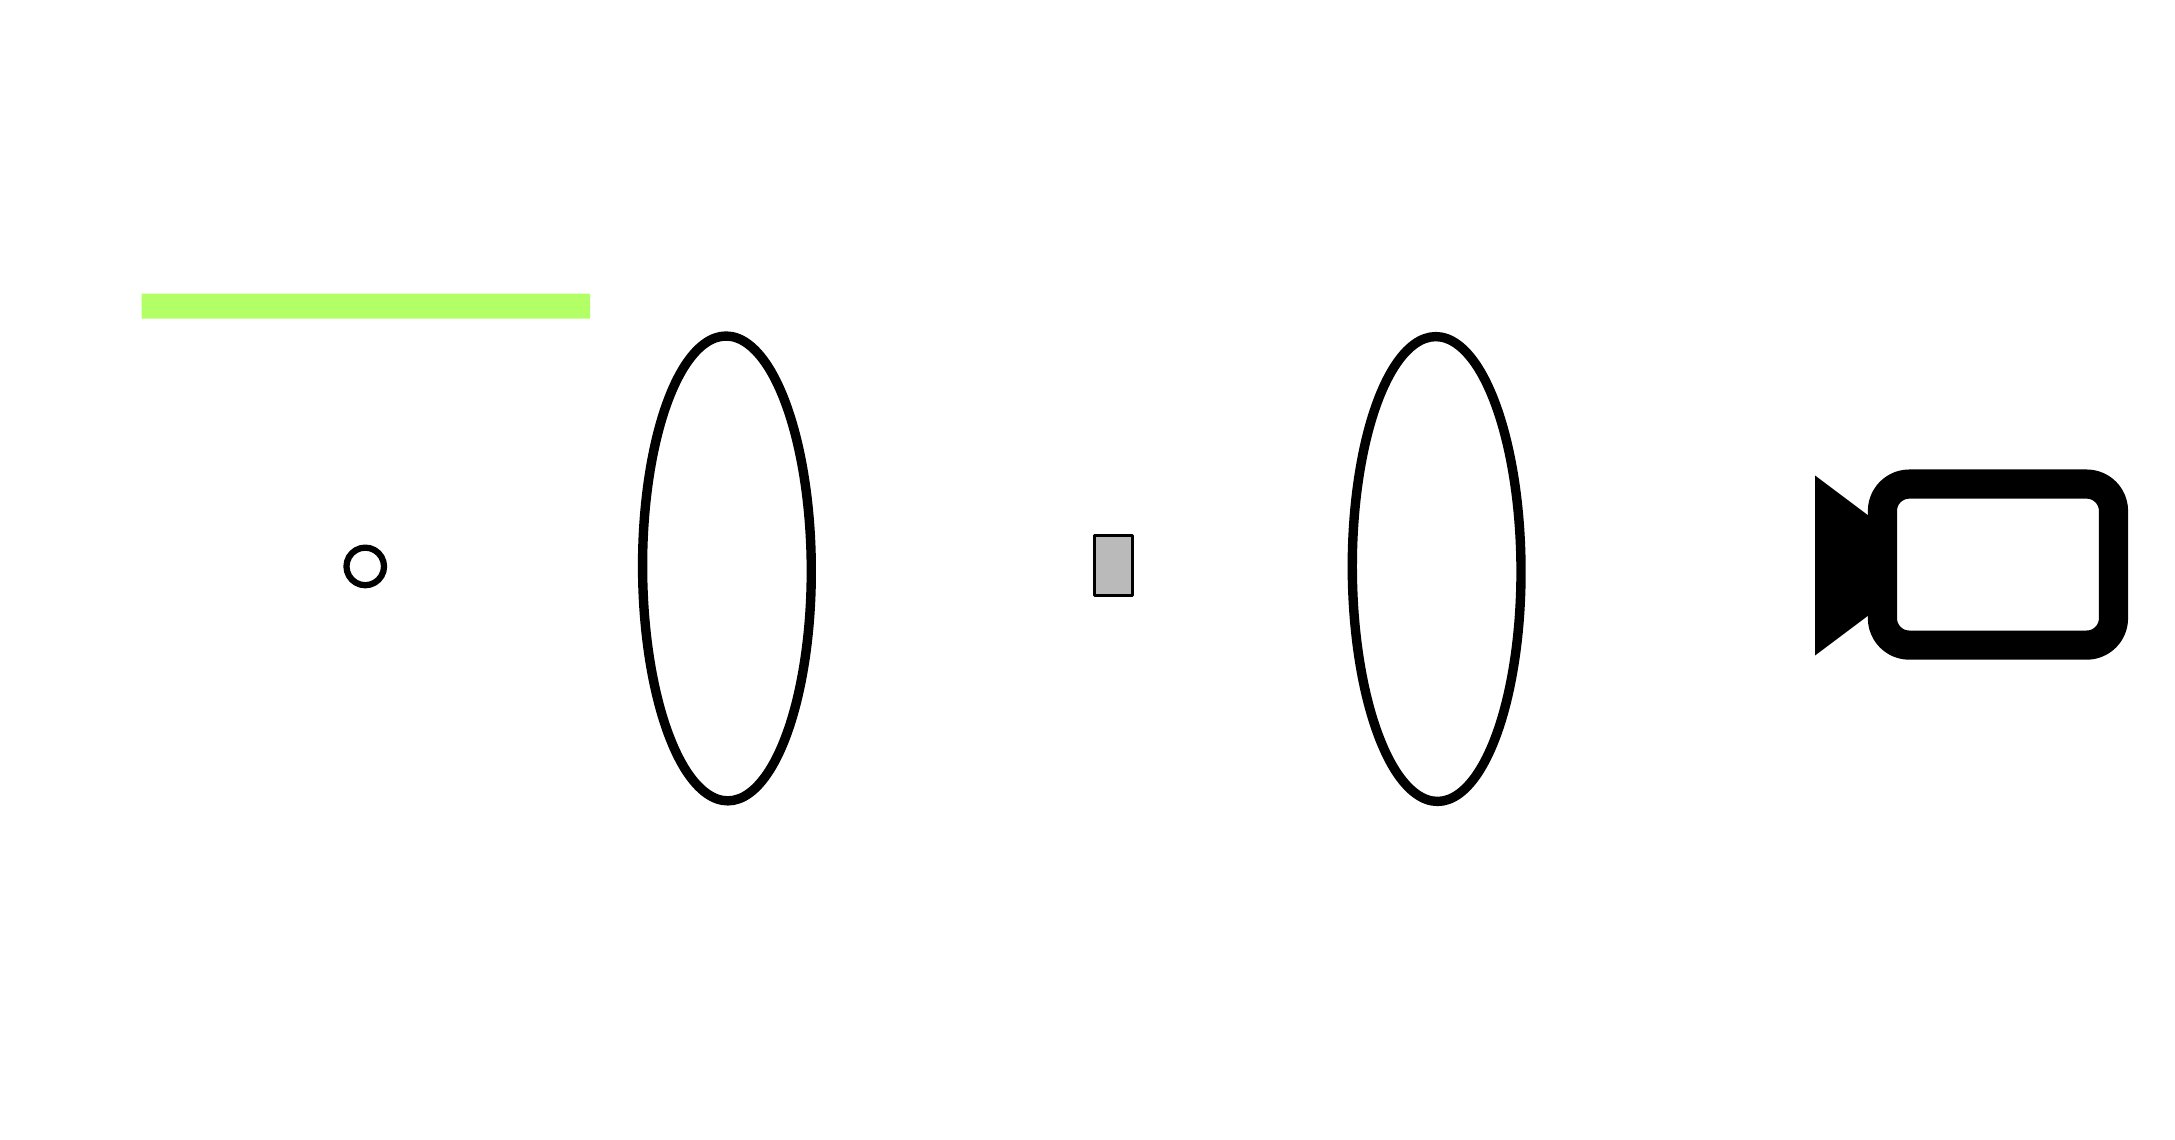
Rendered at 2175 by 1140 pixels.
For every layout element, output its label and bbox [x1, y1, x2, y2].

text_box [1882, 484, 2114, 646]
text_box [1094, 535, 1133, 596]
text_box [1352, 336, 1522, 802]
text_box [642, 336, 812, 801]
text_box [1815, 475, 1876, 656]
